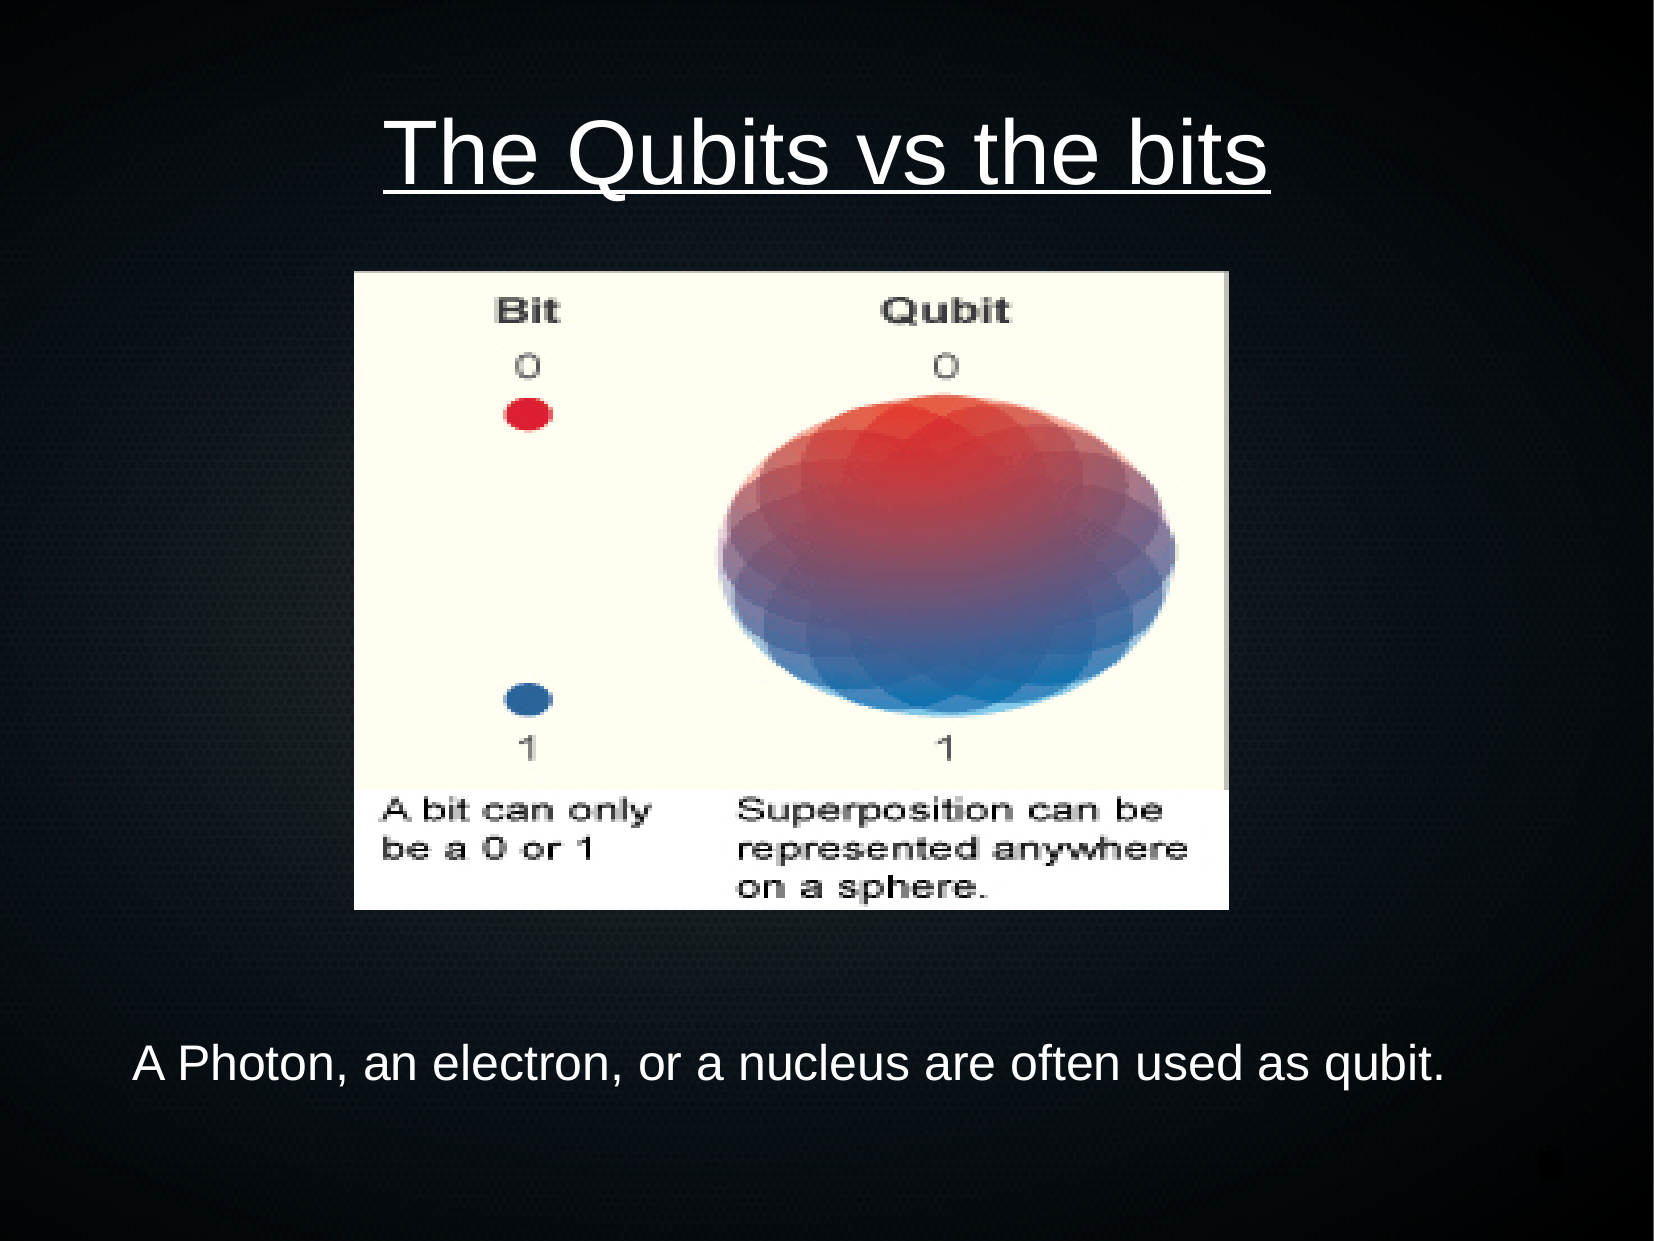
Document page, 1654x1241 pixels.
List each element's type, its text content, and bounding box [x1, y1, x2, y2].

title The Qubits vs the bits [82, 49, 1571, 257]
text_box A Photon, an electron, or a nucleus are often used as qubit. [82, 1027, 1595, 1099]
picture [0, 0, 1654, 1241]
